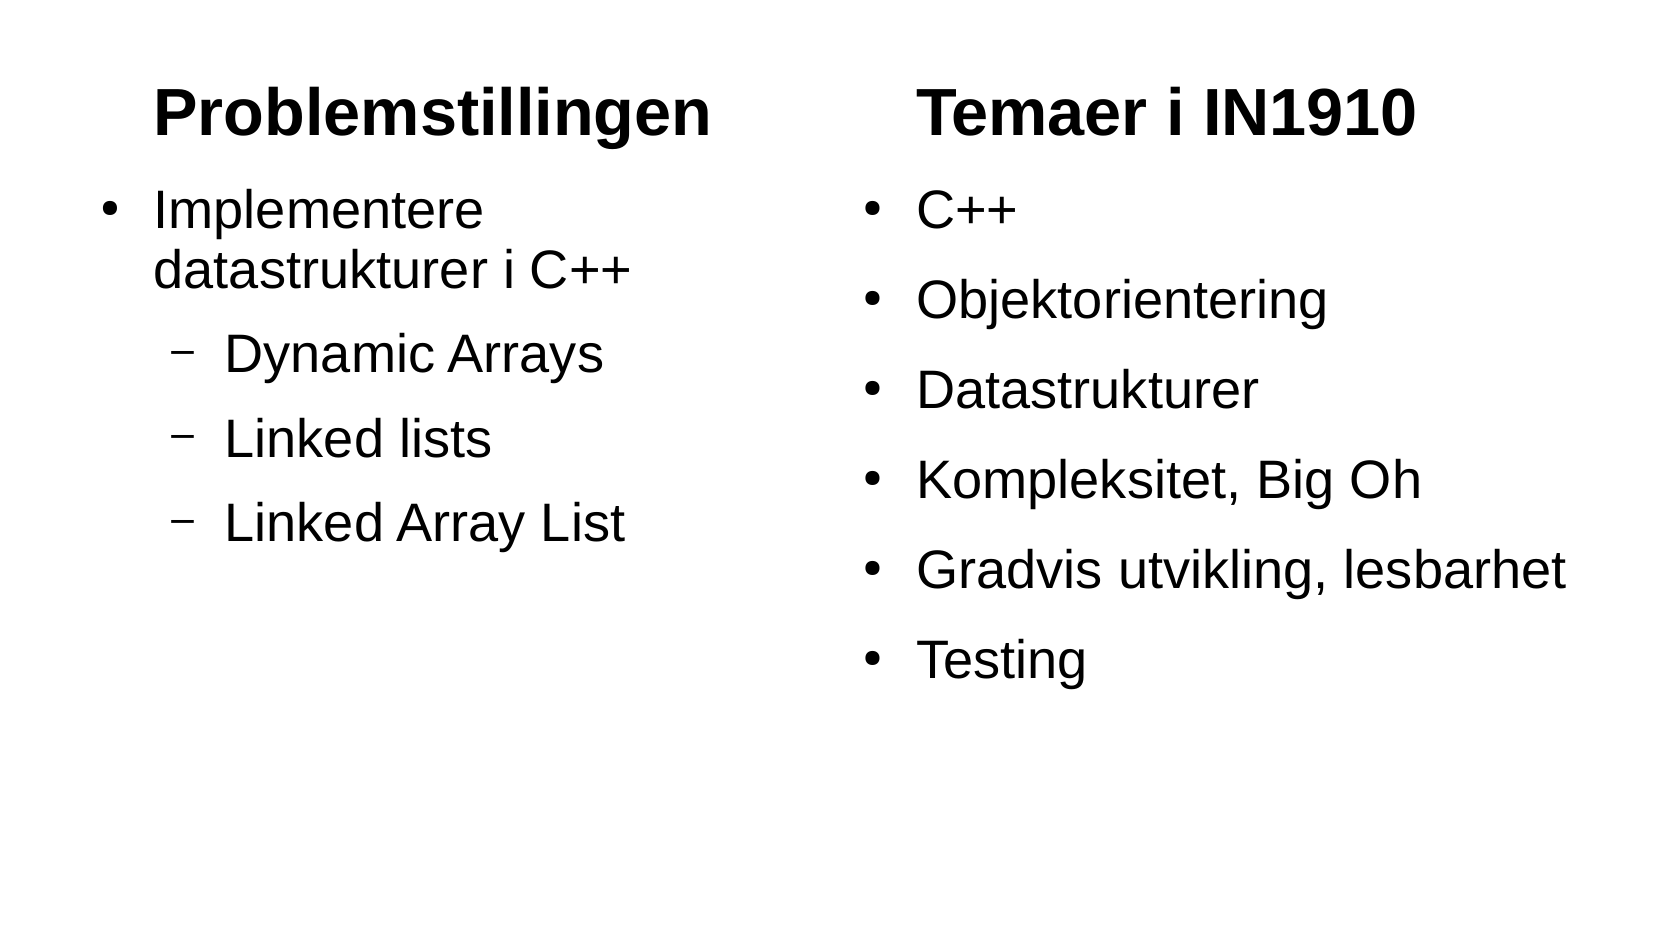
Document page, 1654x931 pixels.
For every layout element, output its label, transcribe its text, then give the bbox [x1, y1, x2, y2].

list Temaer i IN1910 C++ Objektorientering Datastrukturer Kompleksitet, Big Oh Gradvis utvikling, lesbarhet Testing [845, 75, 1572, 931]
list Problemstillingen Implementere datastrukturer i C++ Dynamic Arrays Linked lists Linked Array List [82, 75, 809, 758]
